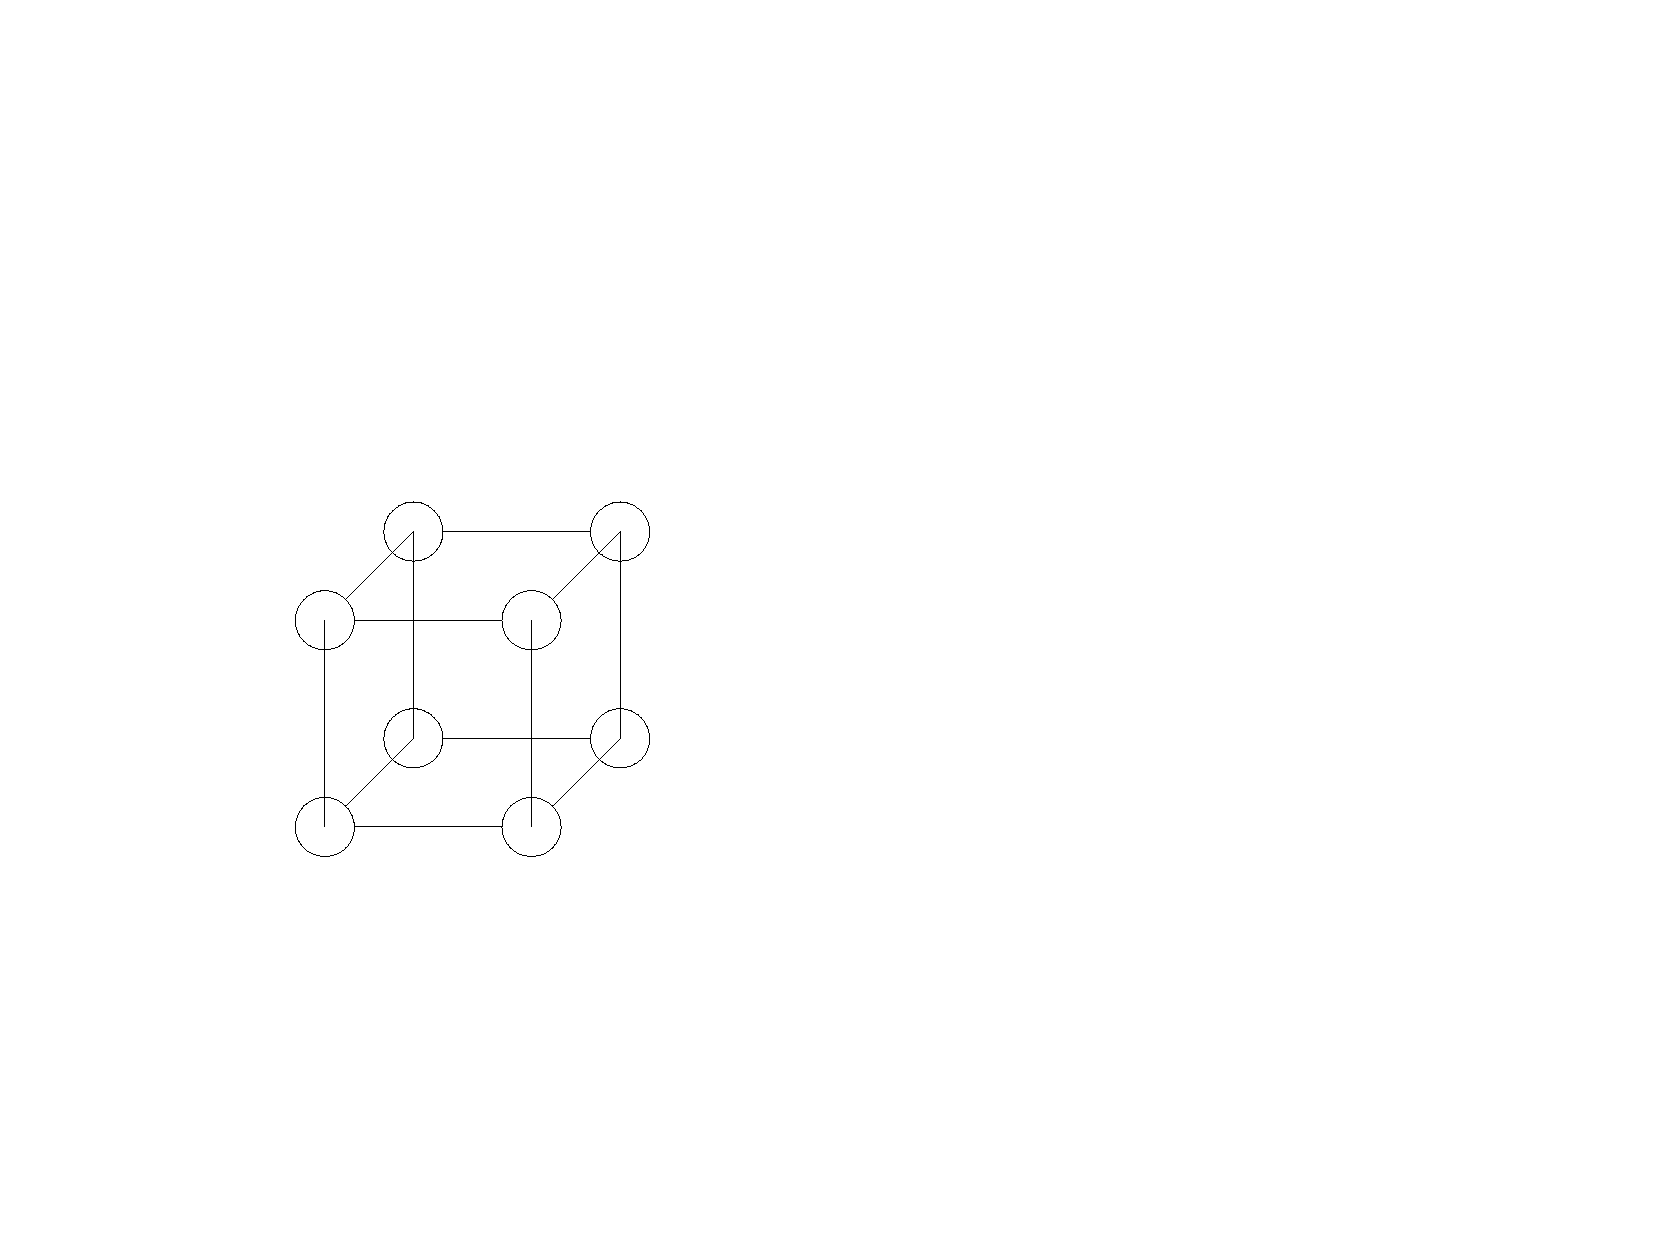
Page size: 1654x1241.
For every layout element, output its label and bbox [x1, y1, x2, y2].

text_box [383, 708, 443, 768]
text_box [501, 590, 562, 650]
text_box [383, 501, 443, 562]
text_box [501, 797, 562, 857]
text_box [295, 797, 355, 857]
text_box [590, 501, 650, 562]
text_box [590, 708, 650, 768]
text_box [295, 590, 355, 650]
